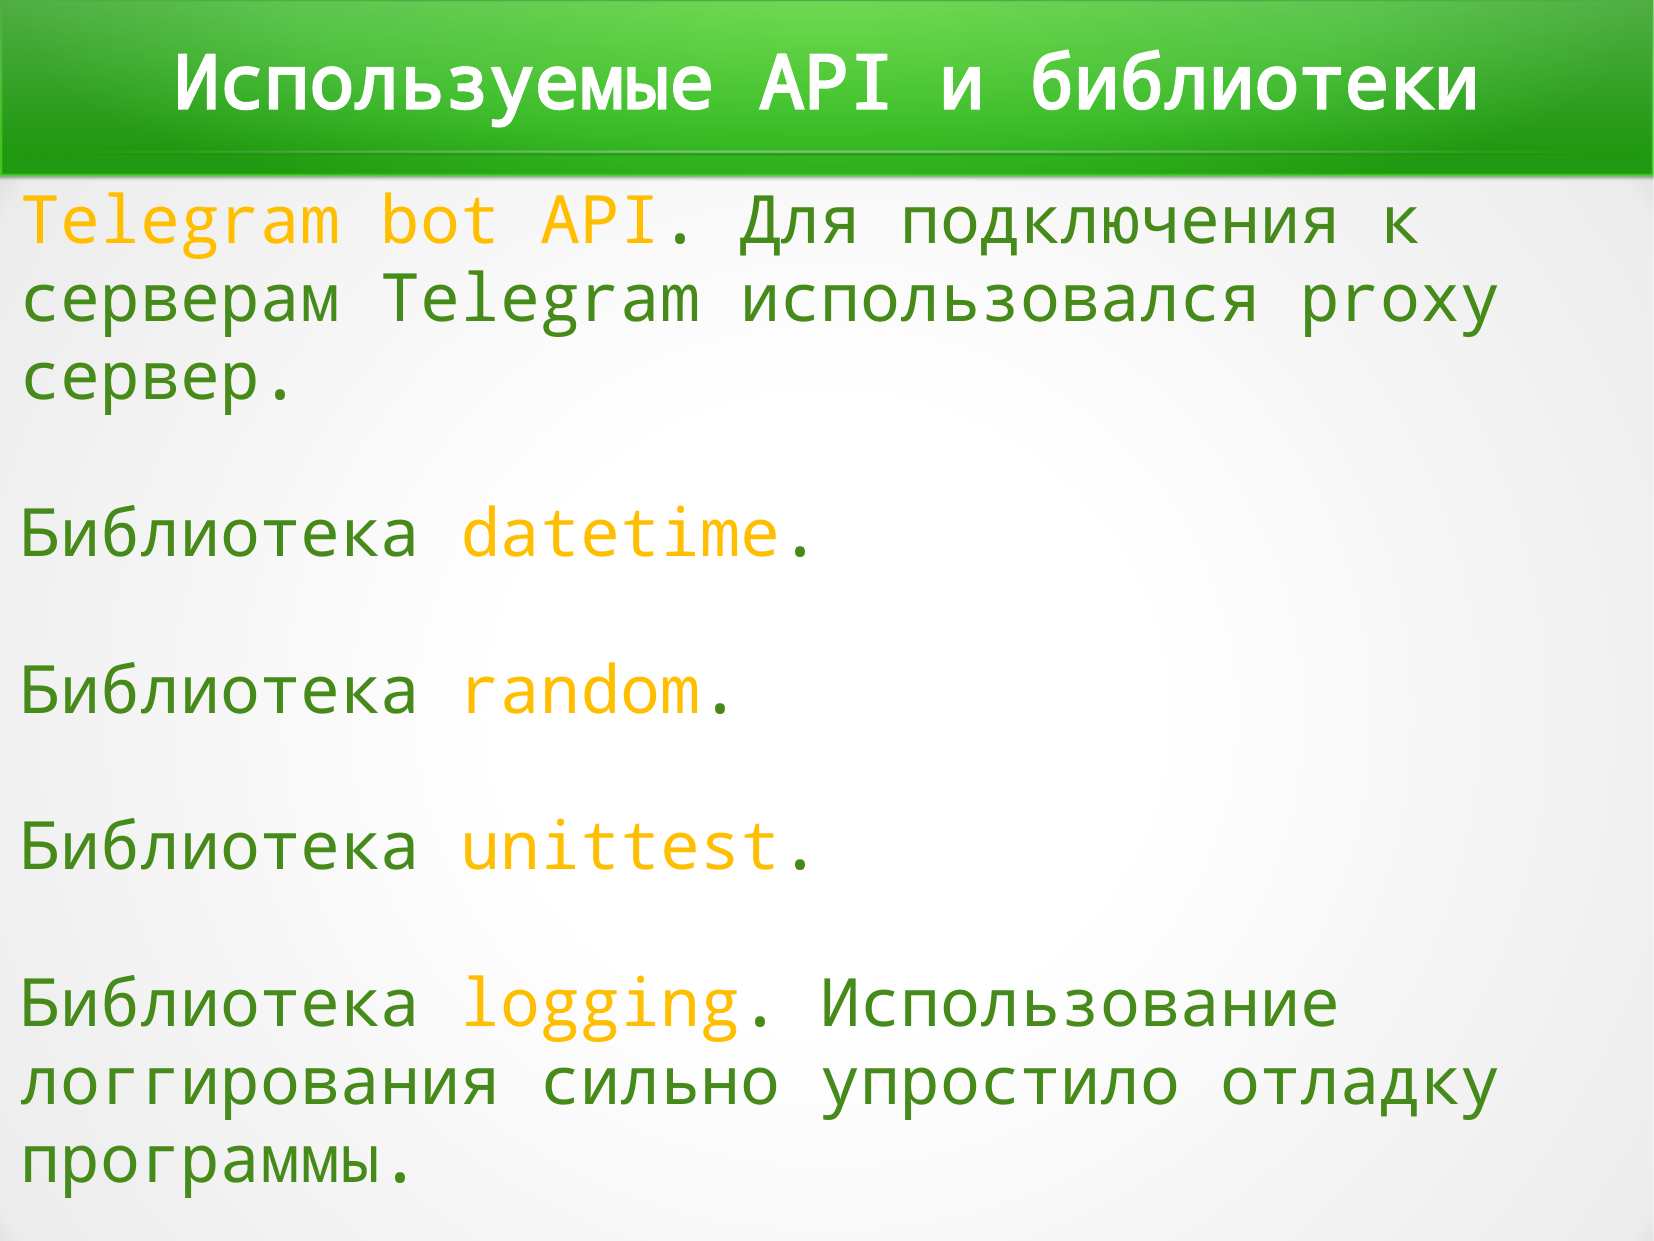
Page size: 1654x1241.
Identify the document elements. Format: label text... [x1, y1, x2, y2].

title Telegram bot API. Для подключения к серверам Telegram использовался proxy сервер. Библиотека datetime. Библиотека random. Библиотека unittest. Библиотека logging. Использование логгирования сильно упростило отладку программы. [20, 194, 1654, 1241]
picture [0, 0, 1654, 1241]
title Используемые API и библиотеки [82, 11, 1571, 154]
